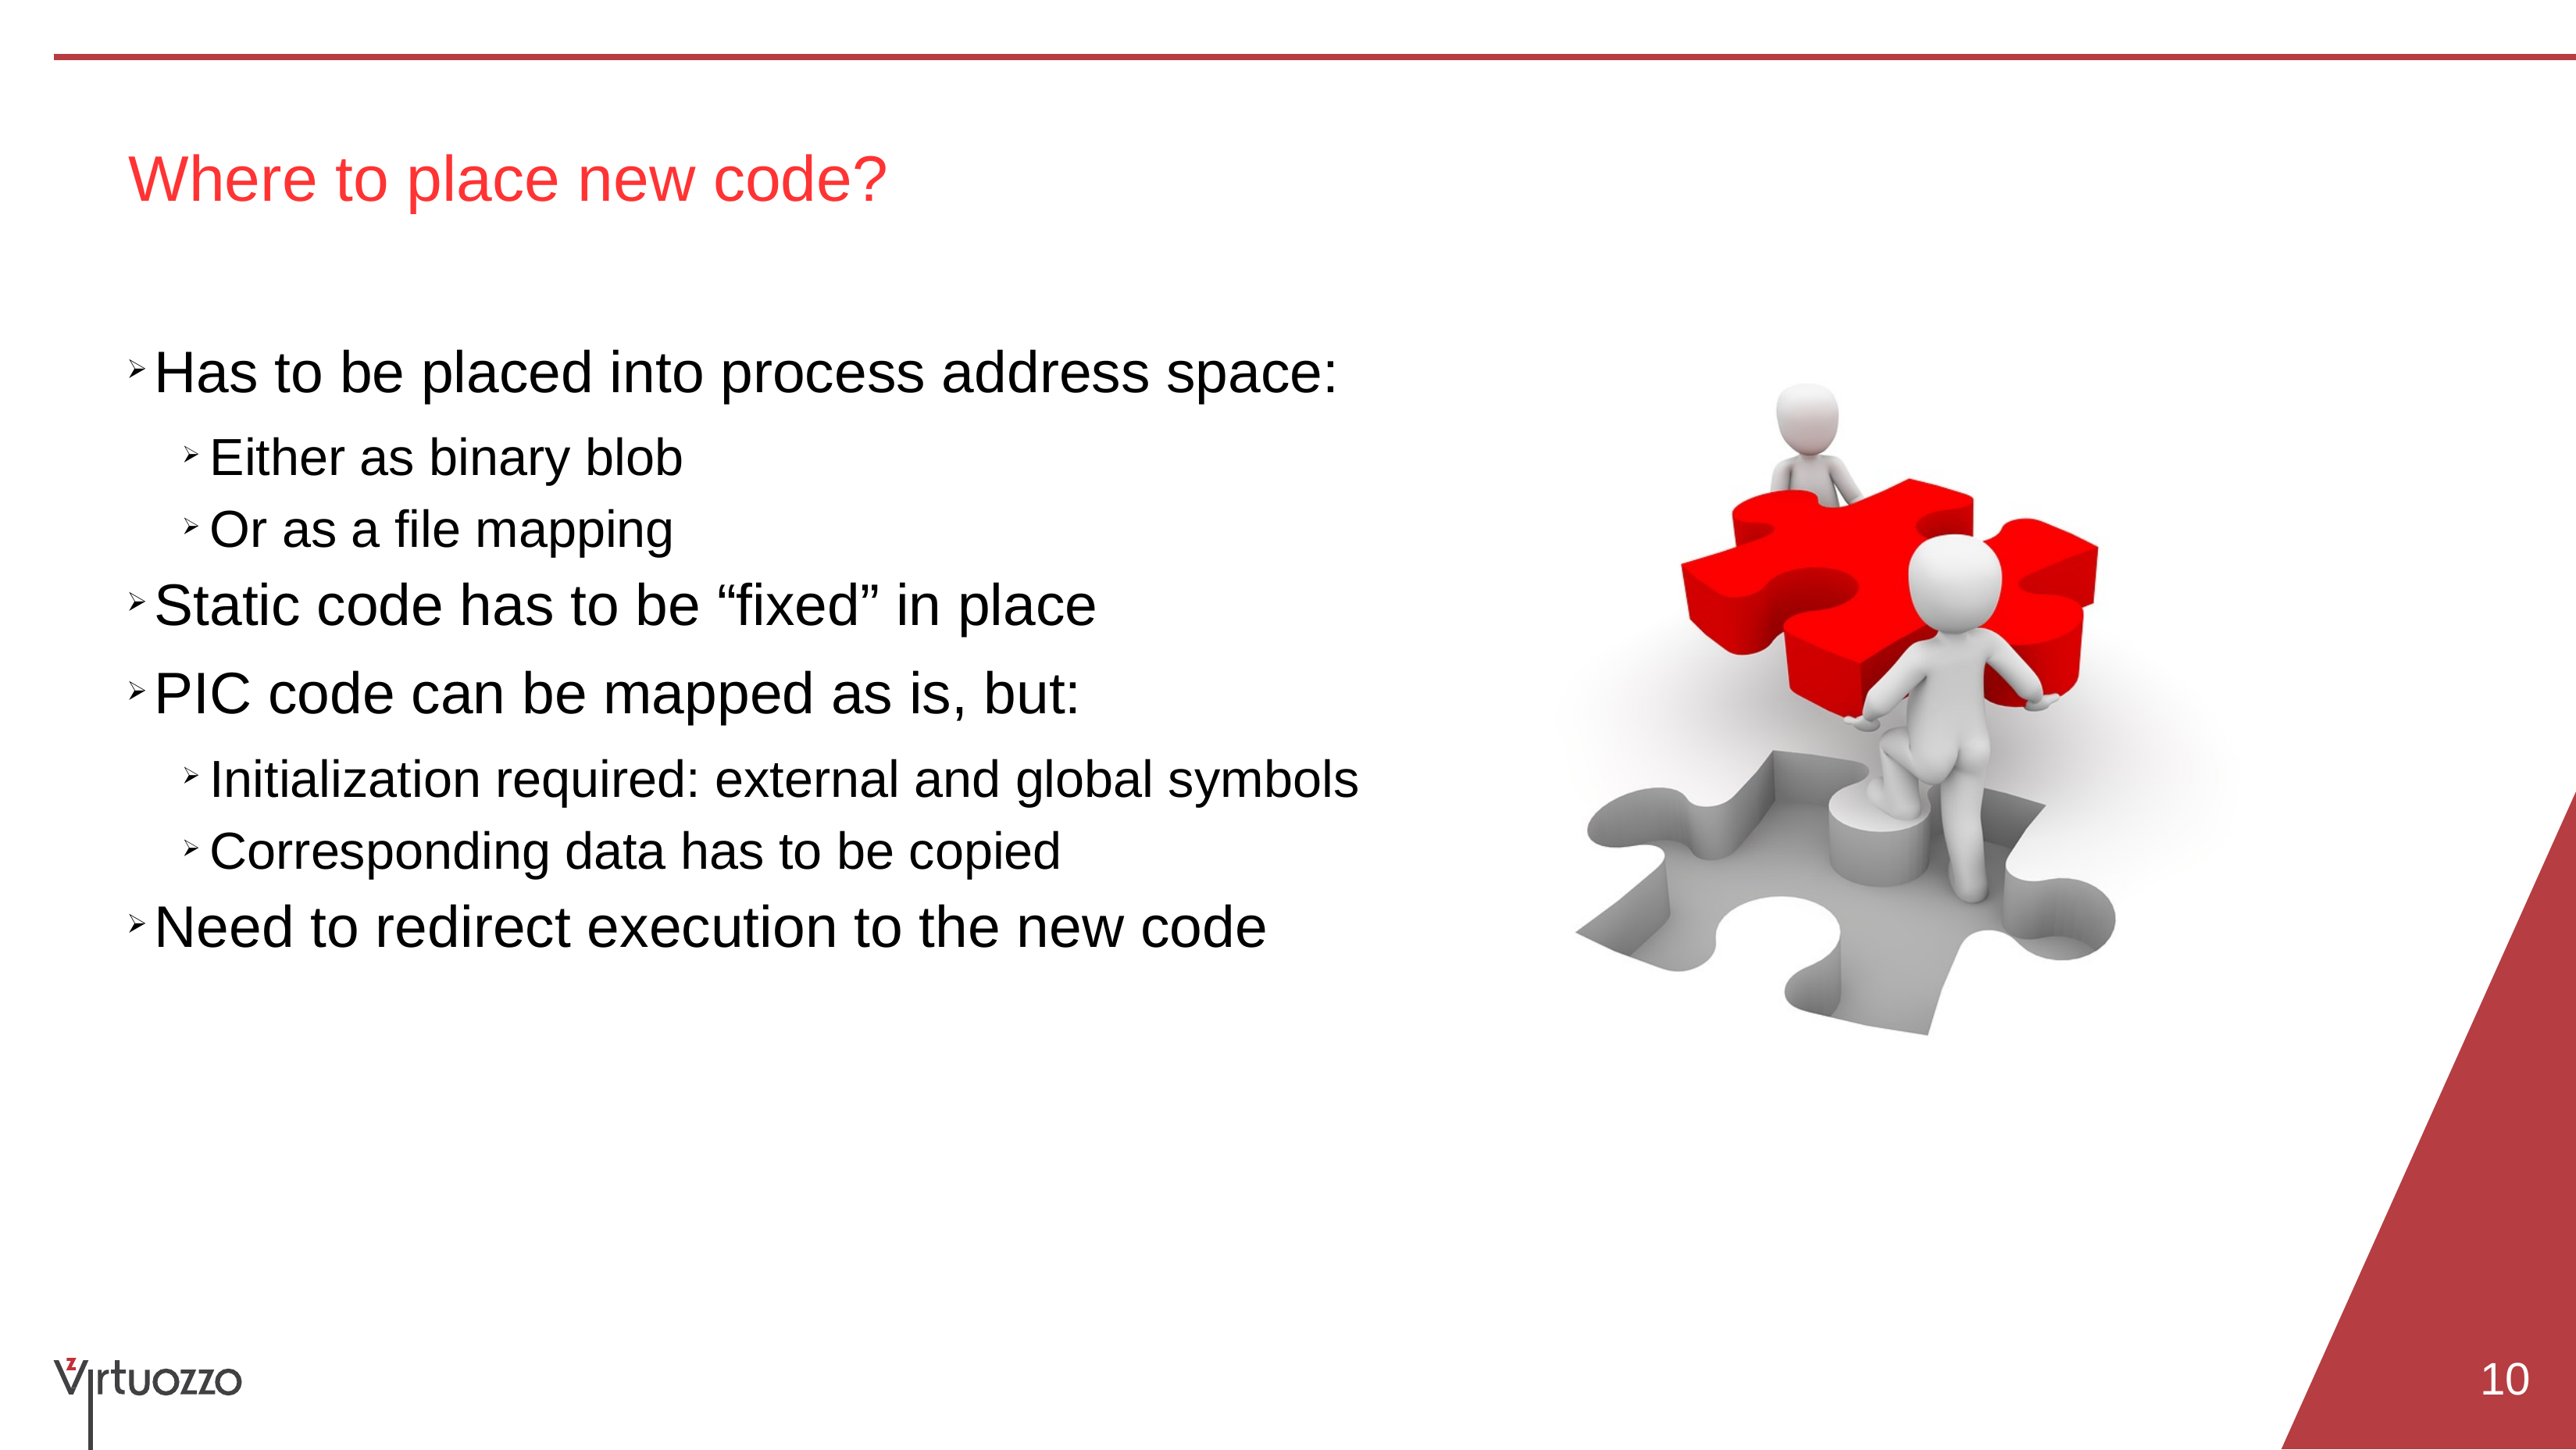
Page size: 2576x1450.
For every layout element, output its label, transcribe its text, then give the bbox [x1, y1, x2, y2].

text_box <number> [2029, 1348, 2543, 1411]
list Has to be placed into process address space: Either as binary blob Or as a file mapping Static code has to be “fixed” in place PIC code can be mapped as is, but: Initialization required: external and global symbols Corresponding data has to be copied Need to redirect execution to the new code [127, 339, 2446, 1180]
picture [1499, 339, 2240, 1080]
title Where to place new code? [128, 57, 2447, 300]
